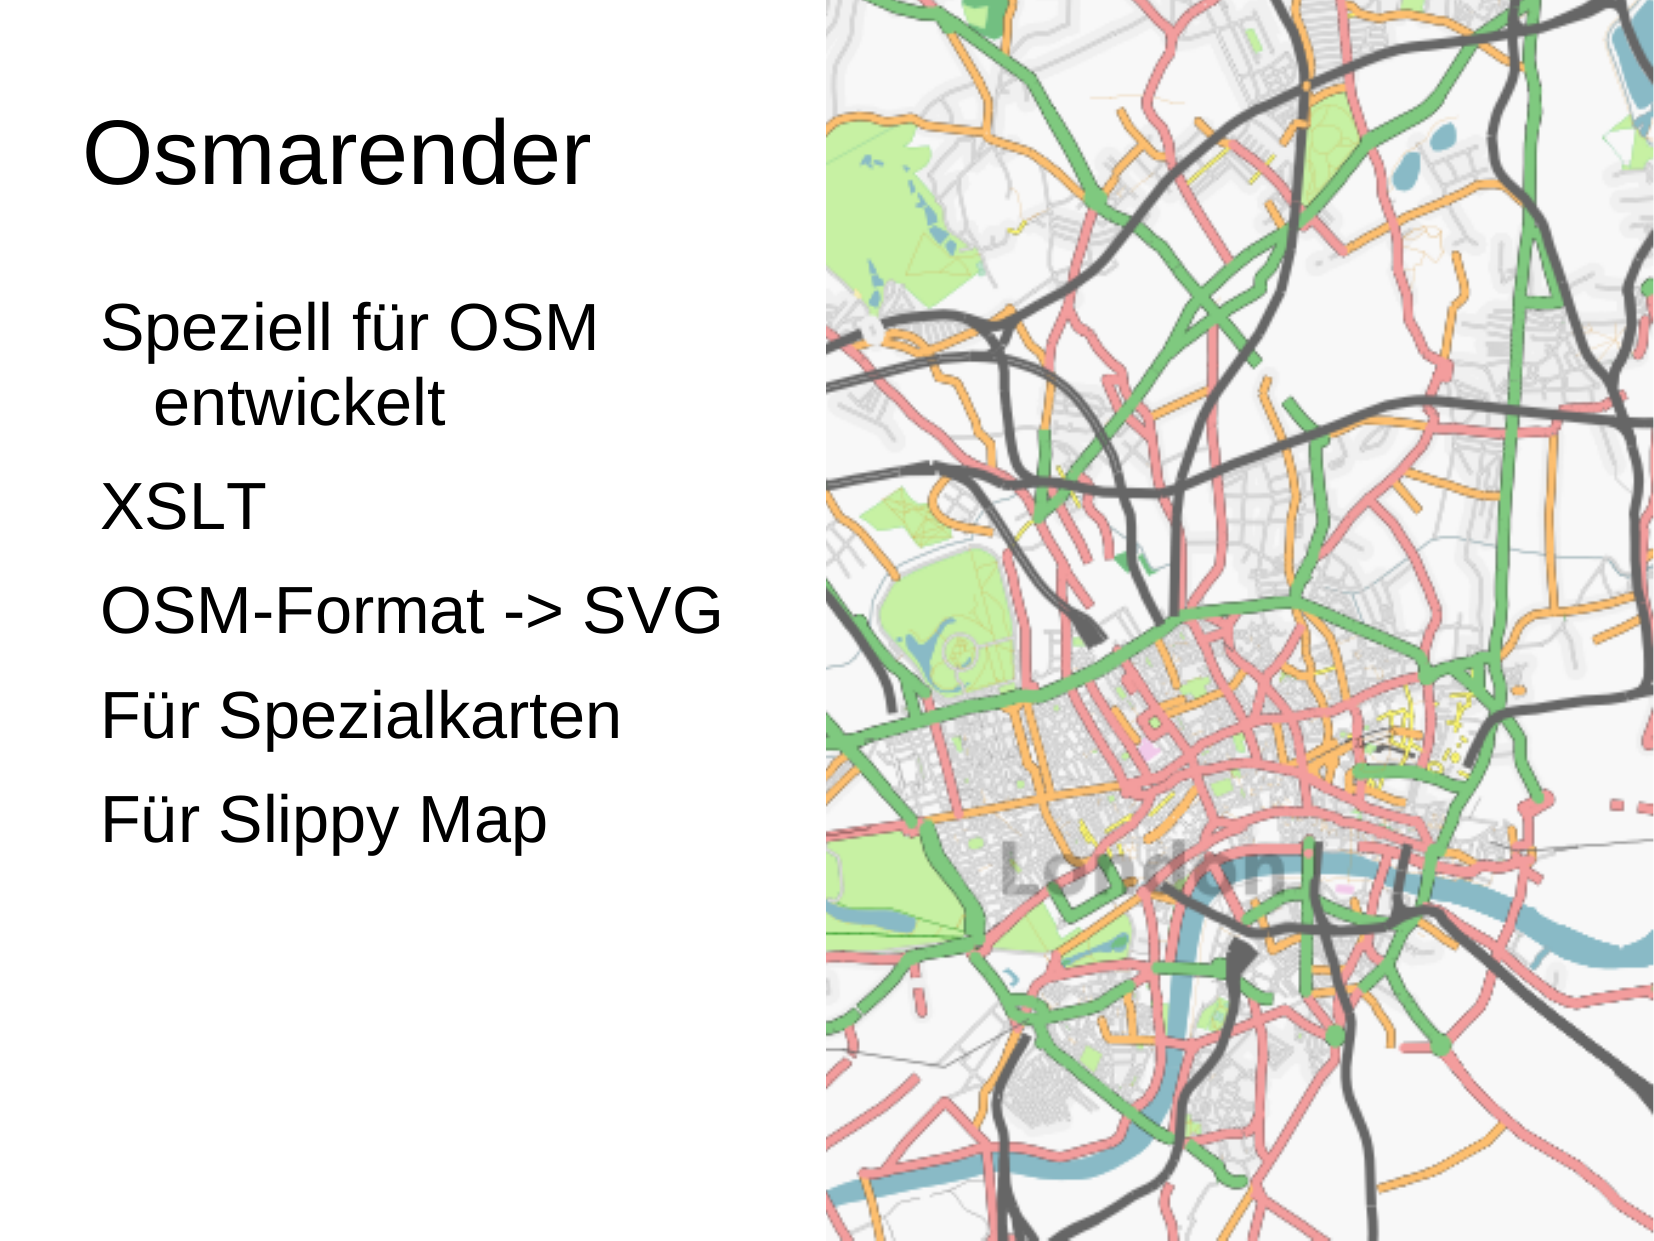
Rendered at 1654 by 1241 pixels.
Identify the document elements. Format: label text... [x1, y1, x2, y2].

title Osmarender [82, 49, 826, 257]
picture [826, 0, 1654, 1241]
list Speziell für OSM entwickelt XSLT OSM-Format -> SVG Für Spezialkarten Für Slippy Map [82, 290, 809, 1109]
